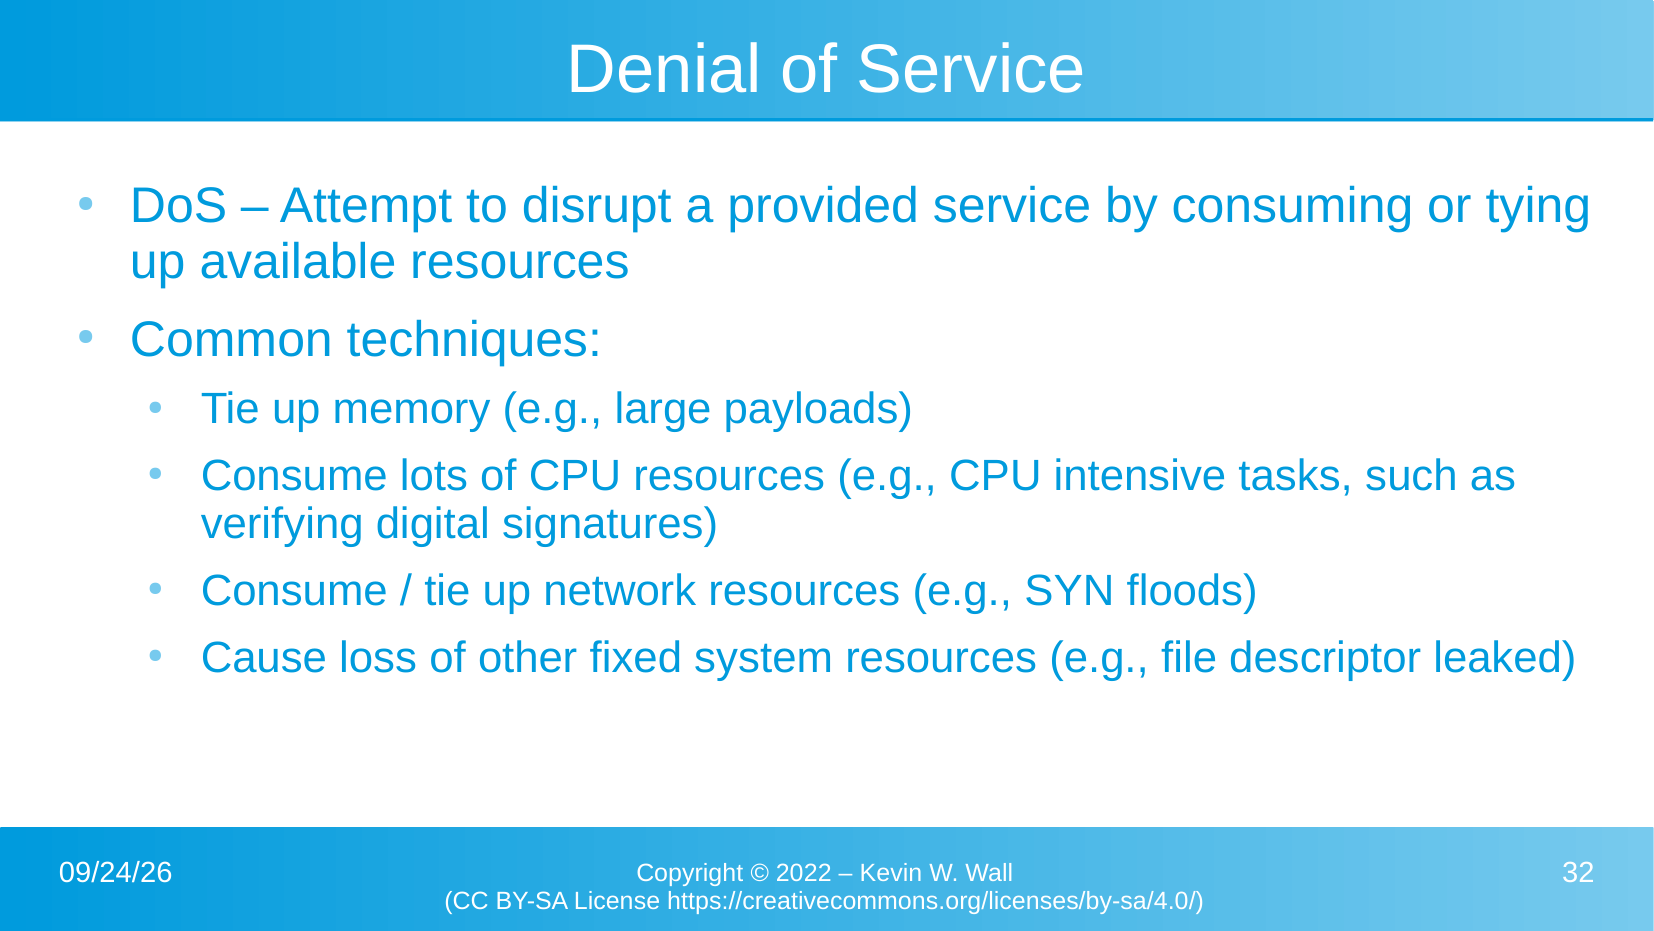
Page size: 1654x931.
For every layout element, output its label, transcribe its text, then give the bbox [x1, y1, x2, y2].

title Denial of Service [59, 29, 1595, 108]
list DoS – Attempt to disrupt a provided service by consuming or tying up available resources Common techniques: Tie up memory (e.g., large payloads) Consume lots of CPU resources (e.g., CPU intensive tasks, such as verifying digital signatures) Consume / tie up network resources (e.g., SYN floods) Cause loss of other fixed system resources (e.g., file descriptor leaked) [59, 177, 1595, 768]
